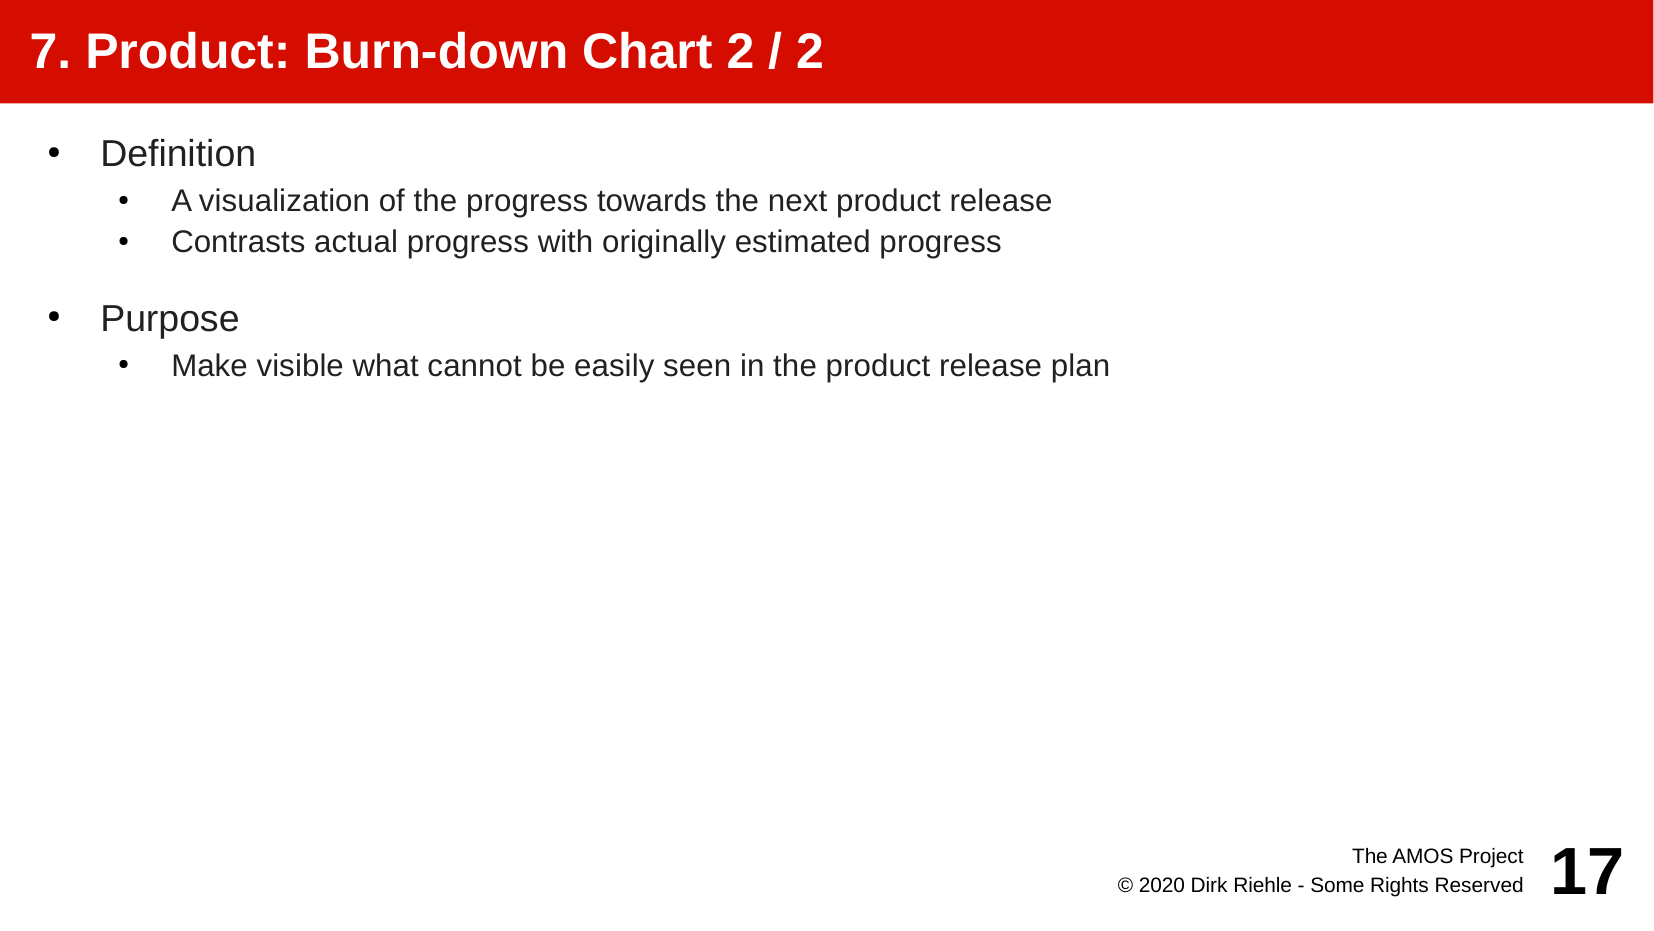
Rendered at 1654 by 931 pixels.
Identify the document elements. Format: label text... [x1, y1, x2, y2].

title 7. Product: Burn-down Chart 2 / 2 [0, 0, 1654, 104]
list Definition A visualization of the progress towards the next product release Contrasts actual progress with originally estimated progress Purpose Make visible what cannot be easily seen in the product release plan [29, 132, 1625, 813]
